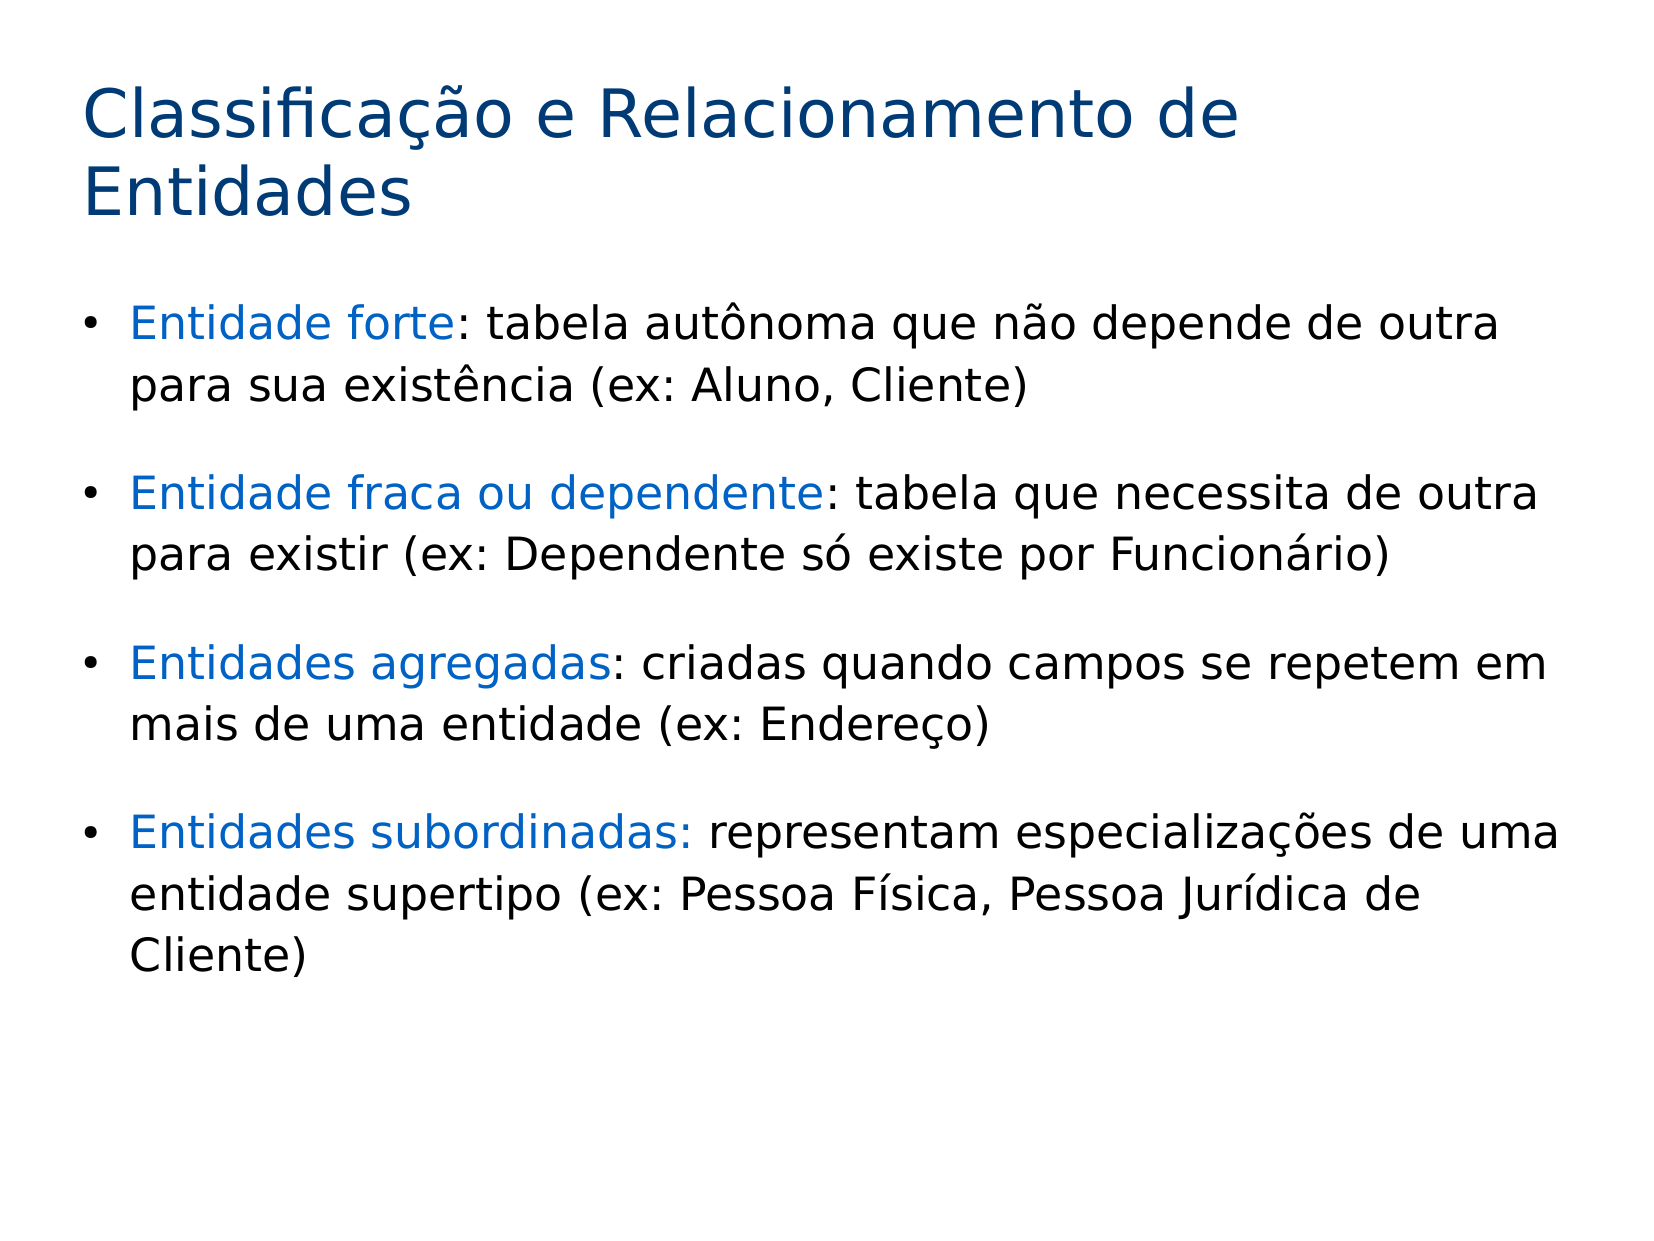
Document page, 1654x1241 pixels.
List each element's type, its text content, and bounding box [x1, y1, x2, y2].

list Entidade forte: tabela autônoma que não depende de outra para sua existência (ex: Aluno, Cliente) Entidade fraca ou dependente: tabela que necessita de outra para existir (ex: Dependente só existe por Funcionário) Entidades agregadas: criadas quando campos se repetem em mais de uma entidade (ex: Endereço) Entidades subordinadas: representam especializações de uma entidade supertipo (ex: Pessoa Física, Pessoa Jurídica de Cliente) [82, 289, 1571, 1108]
title Classificação e Relacionamento de Entidades [82, 75, 1571, 231]
